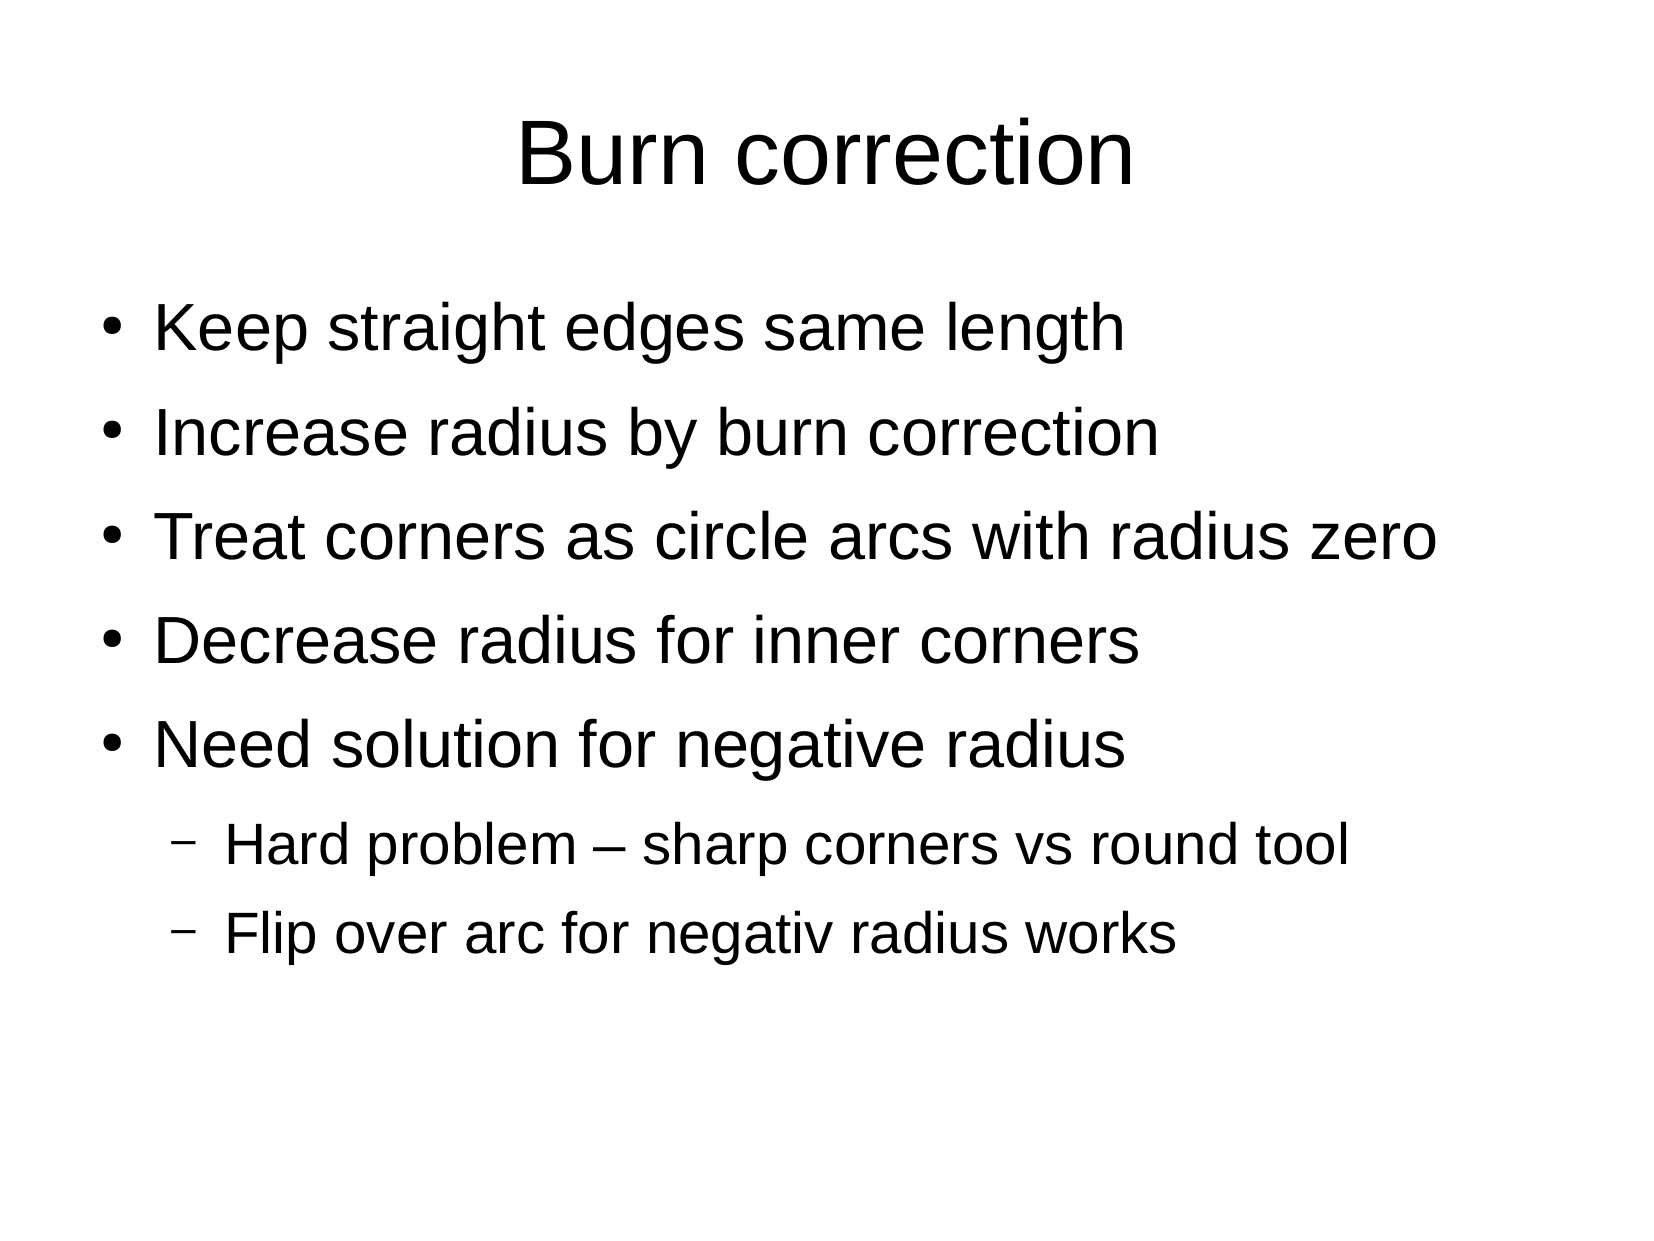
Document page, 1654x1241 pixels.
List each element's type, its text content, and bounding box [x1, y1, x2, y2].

list Keep straight edges same length Increase radius by burn correction Treat corners as circle arcs with radius zero Decrease radius for inner corners Need solution for negative radius Hard problem – sharp corners vs round tool Flip over arc for negativ radius works [82, 290, 1571, 1073]
title Burn correction [82, 49, 1571, 257]
